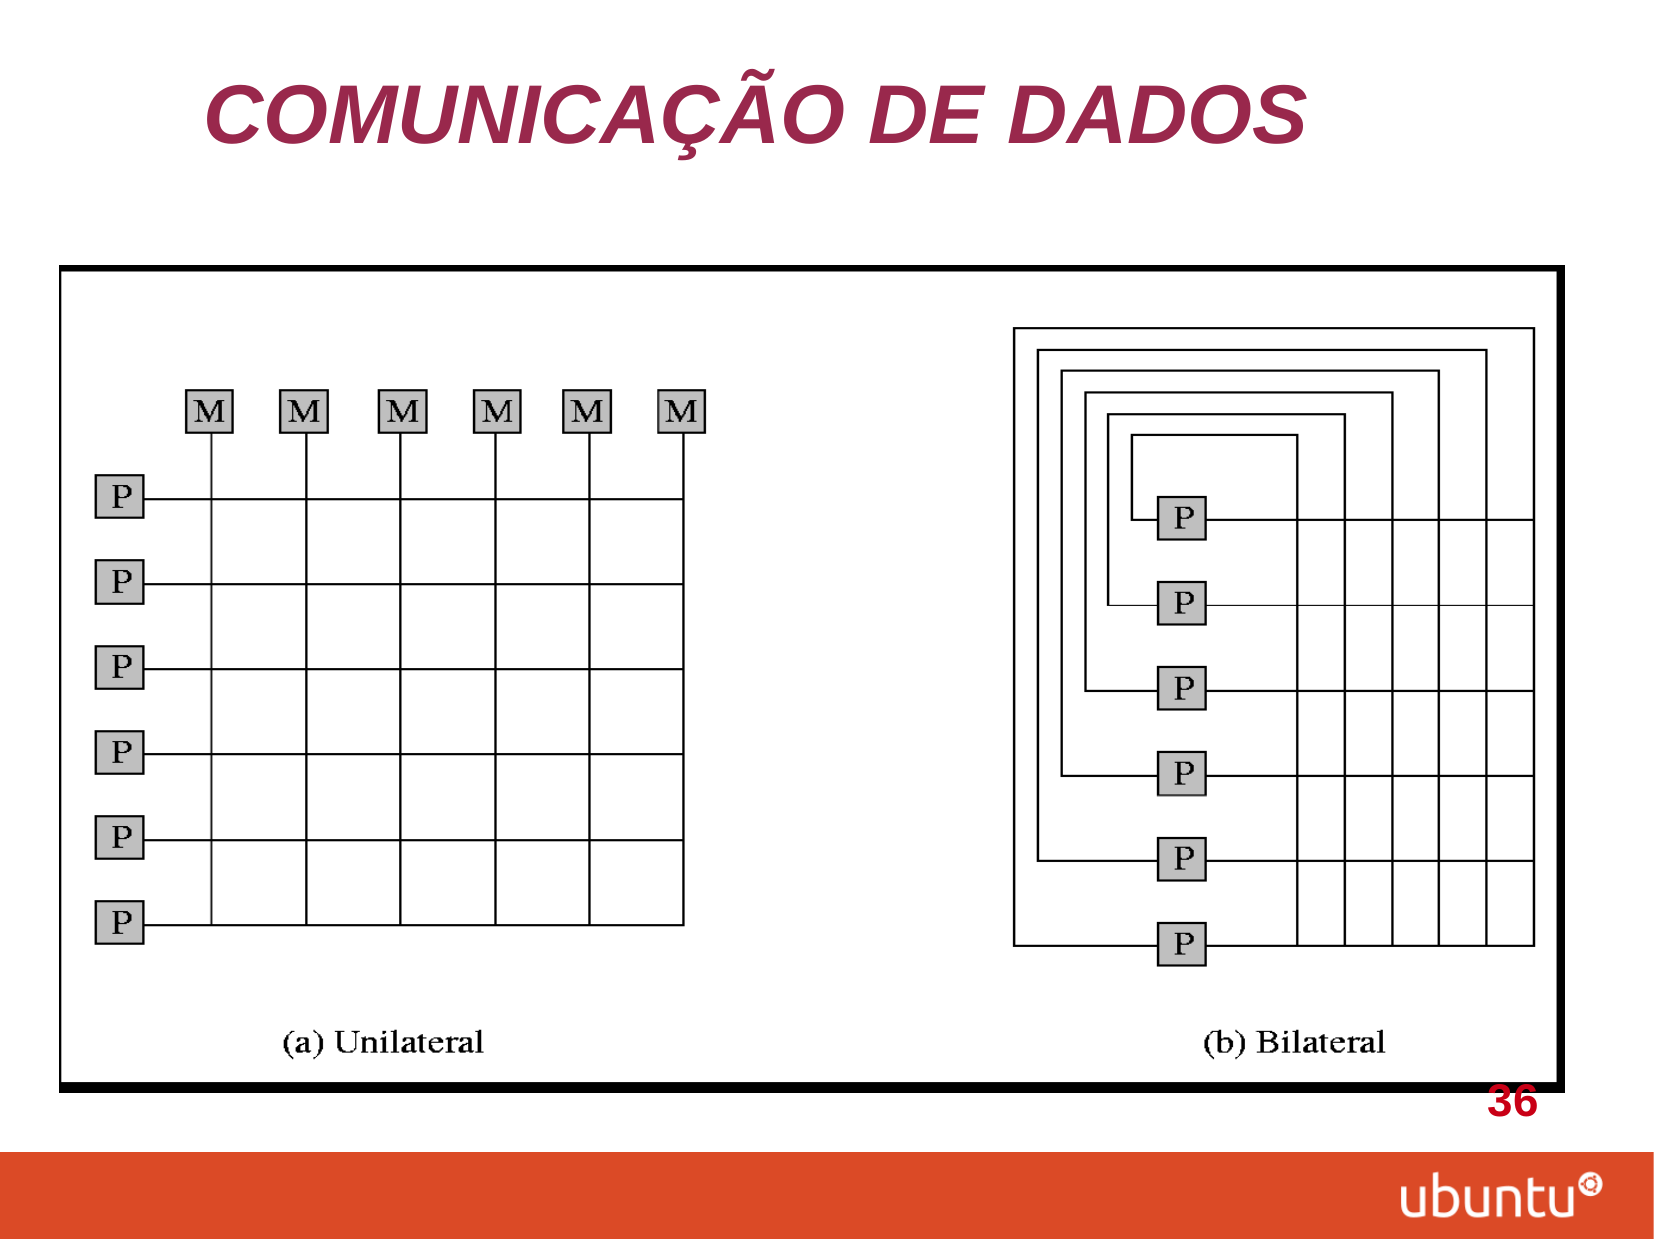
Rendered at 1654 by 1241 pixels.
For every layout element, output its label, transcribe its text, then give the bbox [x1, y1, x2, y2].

picture [59, 265, 1565, 1093]
picture [0, 1152, 1654, 1239]
title COMUNICAÇÃO DE DADOS [11, 7, 1500, 200]
text_box <number> [1473, 1063, 1654, 1134]
